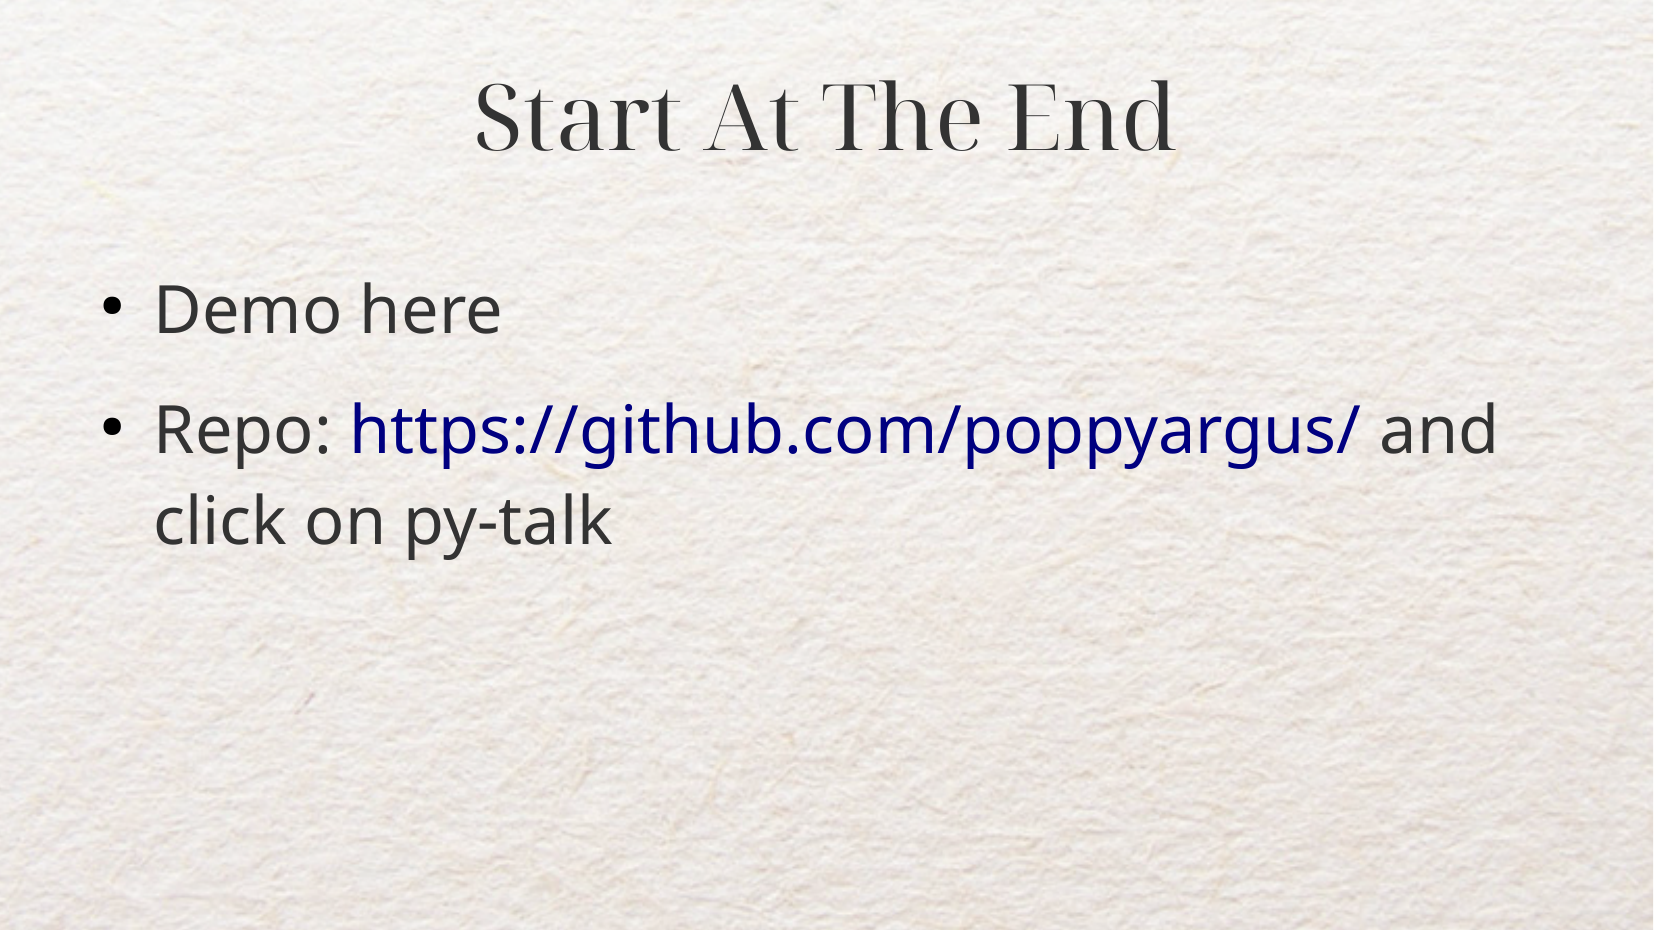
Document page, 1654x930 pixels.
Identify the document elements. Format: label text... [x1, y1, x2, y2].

list Demo here Repo: https://github.com/poppyargus/ and click on py-talk [82, 262, 1571, 825]
picture [0, 0, 1654, 930]
title Start At The End [82, 37, 1571, 193]
